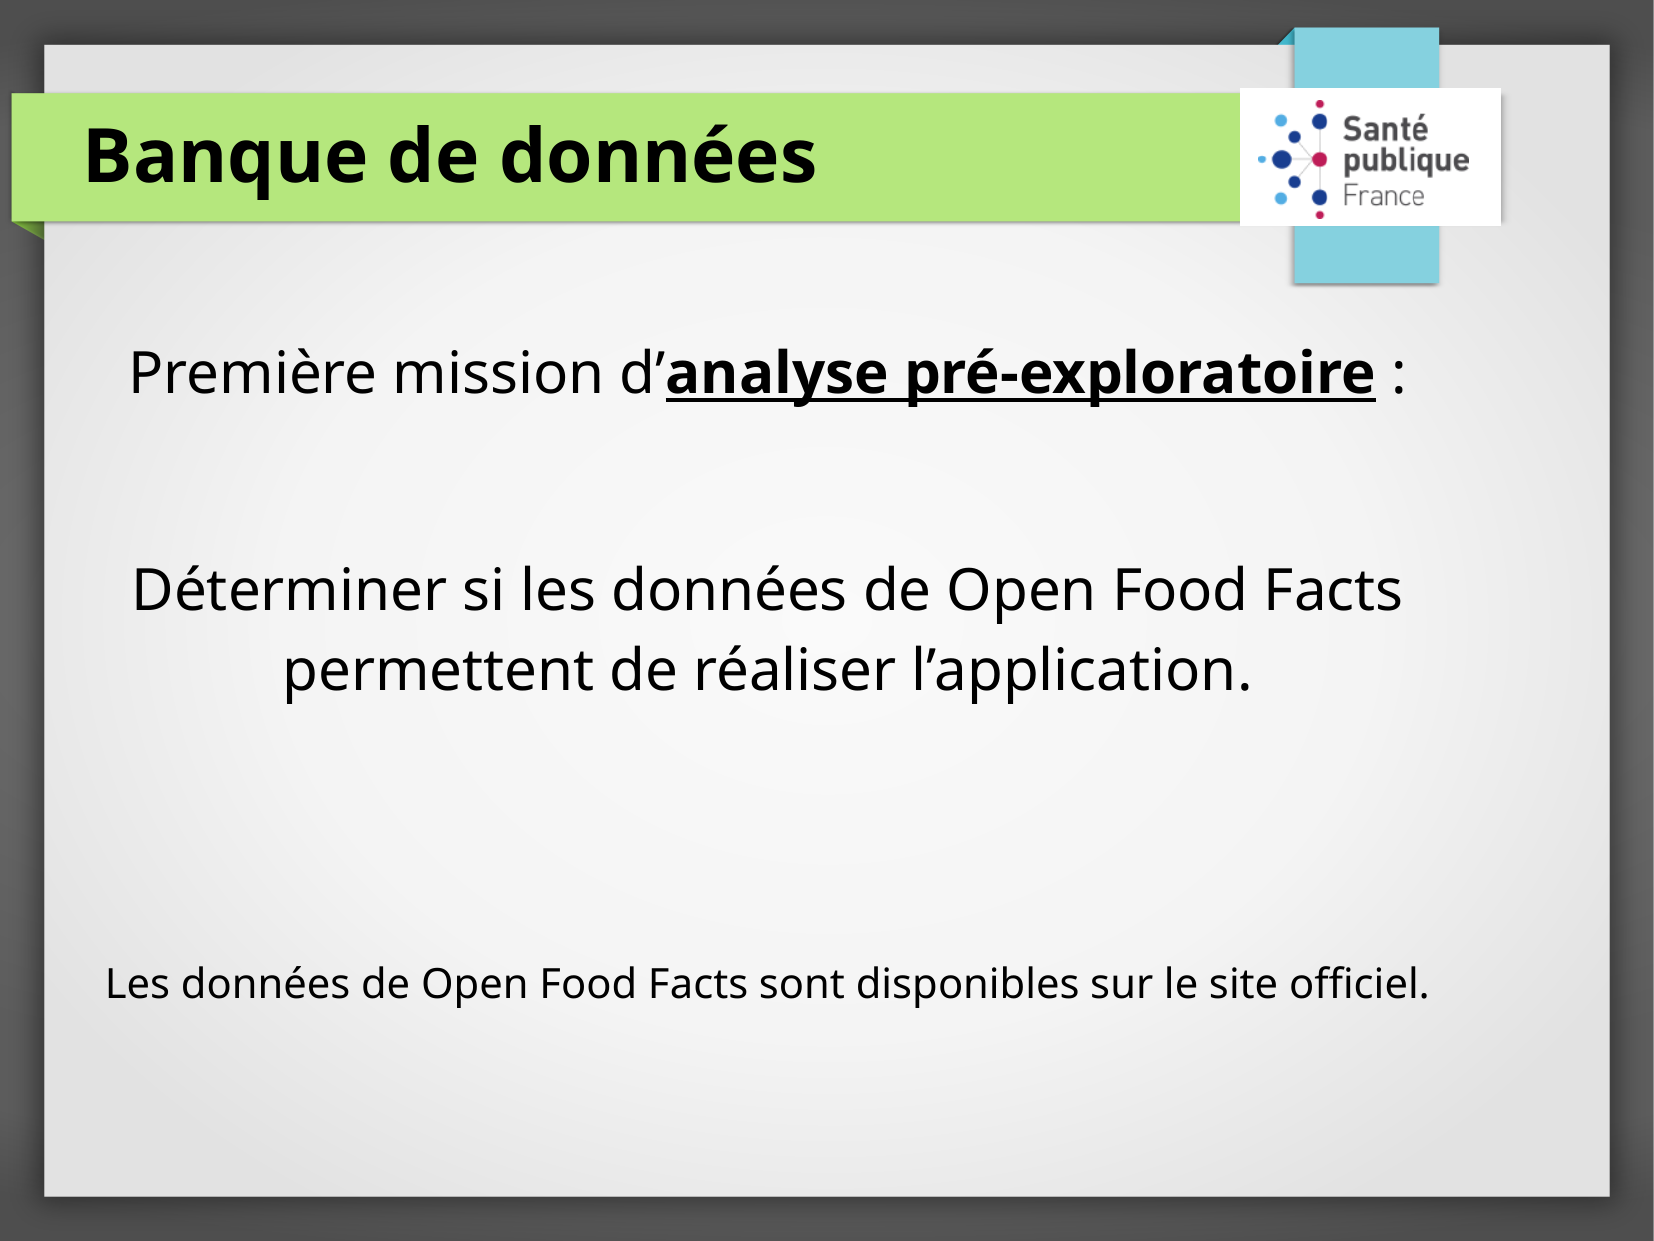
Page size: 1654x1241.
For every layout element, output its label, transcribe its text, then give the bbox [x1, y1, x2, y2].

picture [0, 0, 1654, 1241]
title Banque de données [82, 94, 1240, 213]
subtitle Première mission d’analyse pré-exploratoire : Déterminer si les données de Open Food Facts permettent de réaliser l’application. Les données de Open Food Facts sont disponibles sur le site officiel. [23, 367, 1512, 1183]
